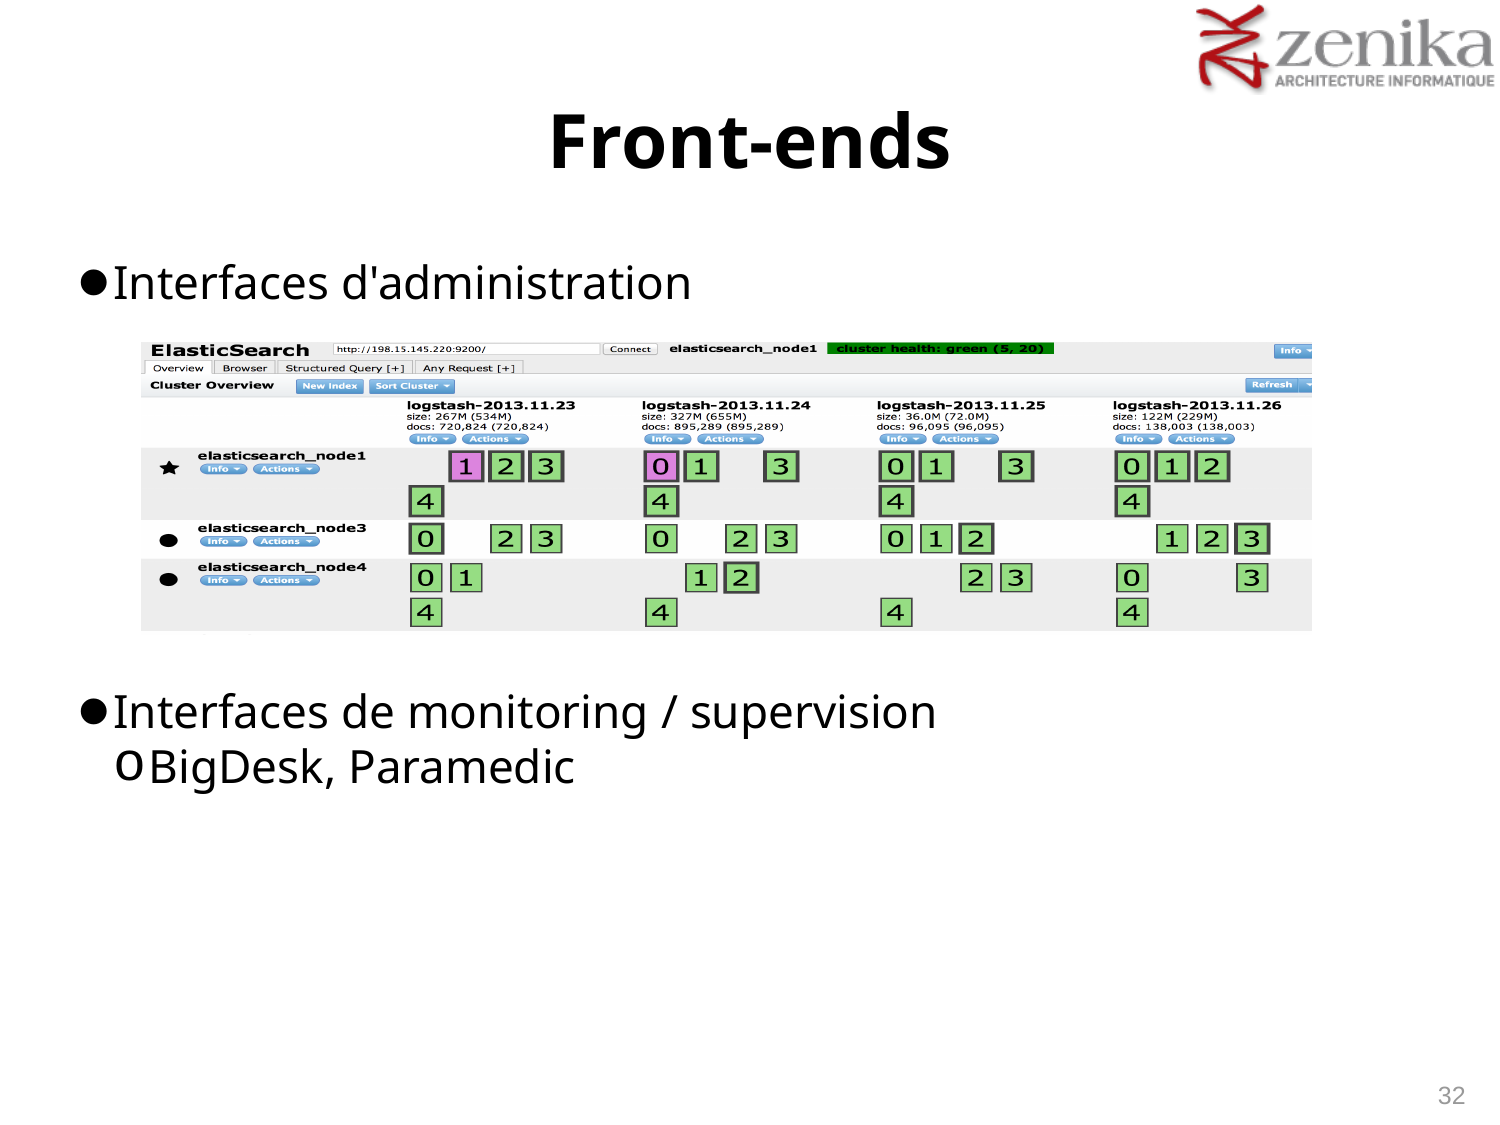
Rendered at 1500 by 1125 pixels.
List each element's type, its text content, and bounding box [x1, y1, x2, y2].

text_box Interfaces d'administration Interfaces de monitoring / supervision BigDesk, Paramedic [63, 238, 1470, 922]
text_box Front-ends [75, 29, 1425, 238]
picture [141, 342, 1312, 635]
picture [1190, 0, 1500, 95]
